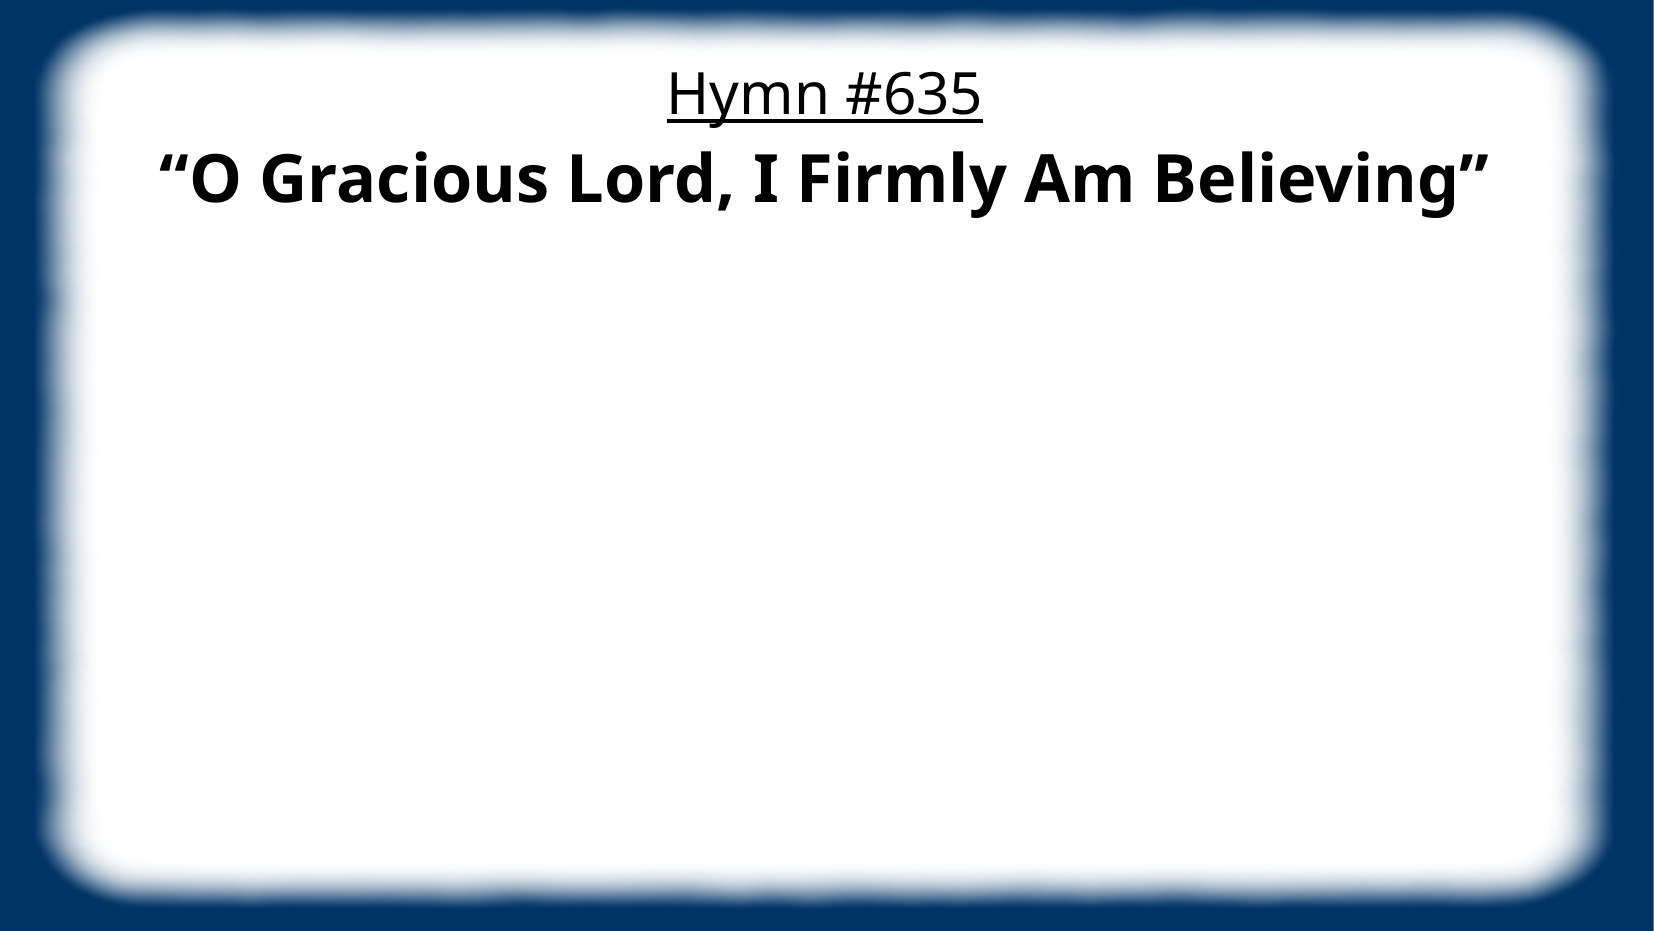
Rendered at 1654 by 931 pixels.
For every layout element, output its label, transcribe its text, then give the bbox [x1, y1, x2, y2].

text_box Hymn #635 “O Gracious Lord, I Firmly Am Believing” [105, 45, 1546, 304]
picture [0, 0, 1654, 931]
